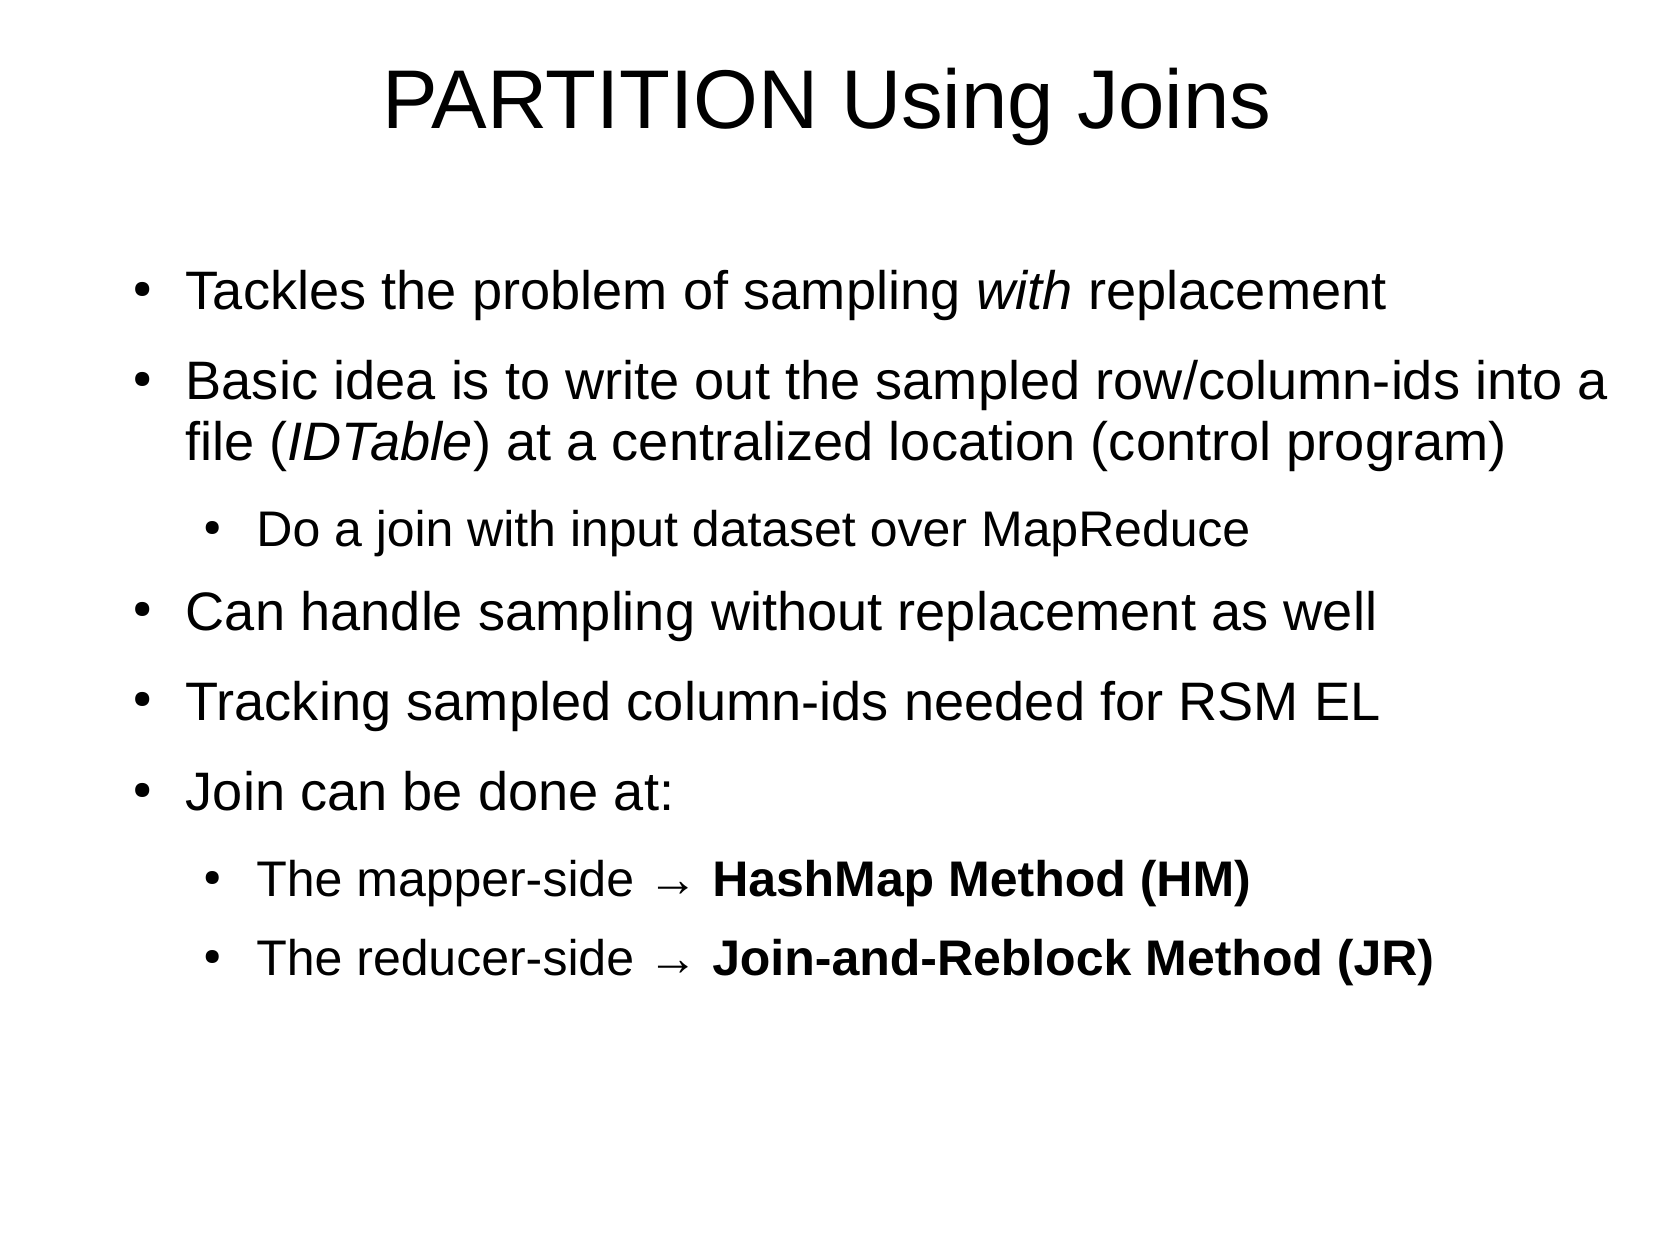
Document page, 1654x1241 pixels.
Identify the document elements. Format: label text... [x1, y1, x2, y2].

title PARTITION Using Joins [83, 49, 1572, 151]
list Tackles the problem of sampling with replacement Basic idea is to write out the sampled row/column-ids into a file (IDTable) at a centralized location (control program) Do a join with input dataset over MapReduce Can handle sampling without replacement as well Tracking sampled column-ids needed for RSM EL Join can be done at: The mapper-side → HashMap Method (HM) The reducer-side → Join-and-Reblock Method (JR) [114, 260, 1615, 1080]
